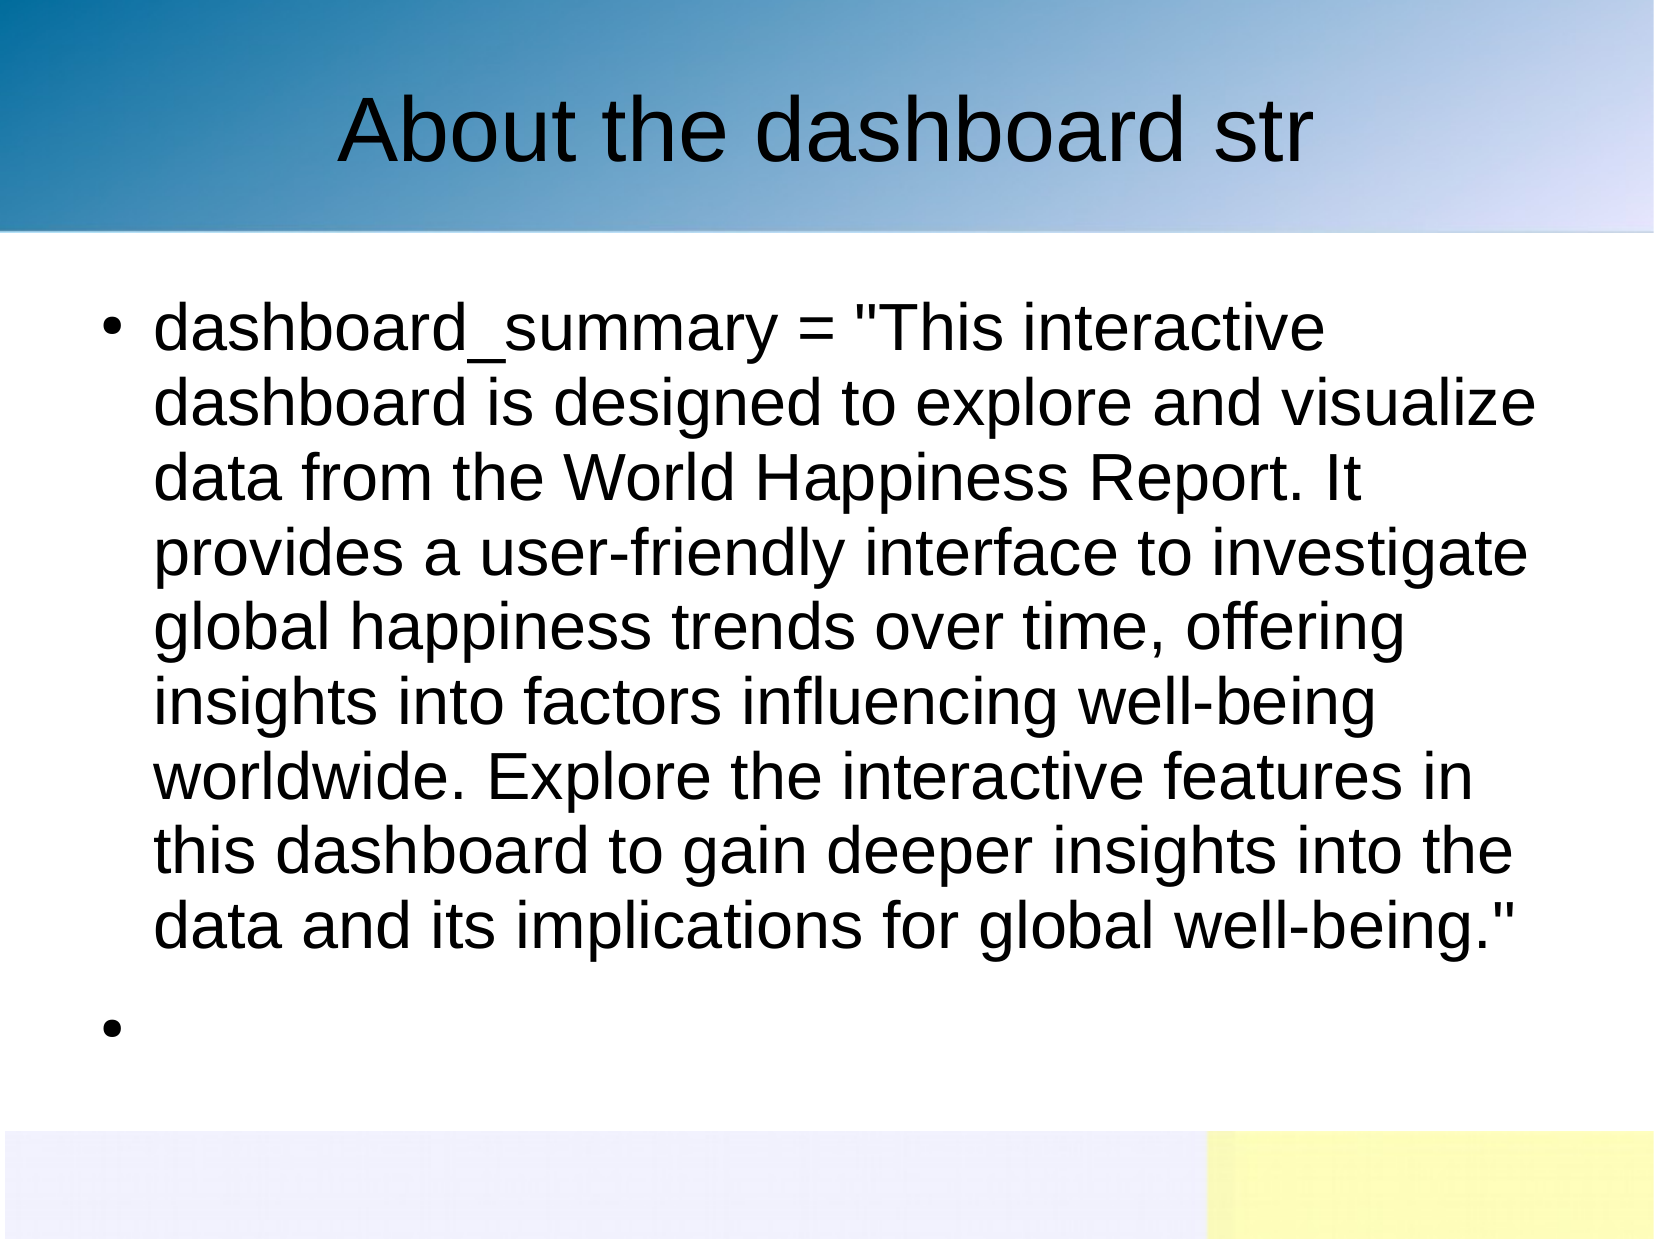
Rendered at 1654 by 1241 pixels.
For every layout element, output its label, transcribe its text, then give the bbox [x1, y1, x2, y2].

picture [5, 1131, 1654, 1239]
picture [0, 0, 1654, 233]
title About the dashboard str [82, 25, 1571, 233]
list dashboard_summary = "This interactive dashboard is designed to explore and visualize data from the World Happiness Report. It provides a user-friendly interface to investigate global happiness trends over time, offering insights into factors influencing well-being worldwide. Explore the interactive features in this dashboard to gain deeper insights into the data and its implications for global well-being." [82, 290, 1571, 1010]
